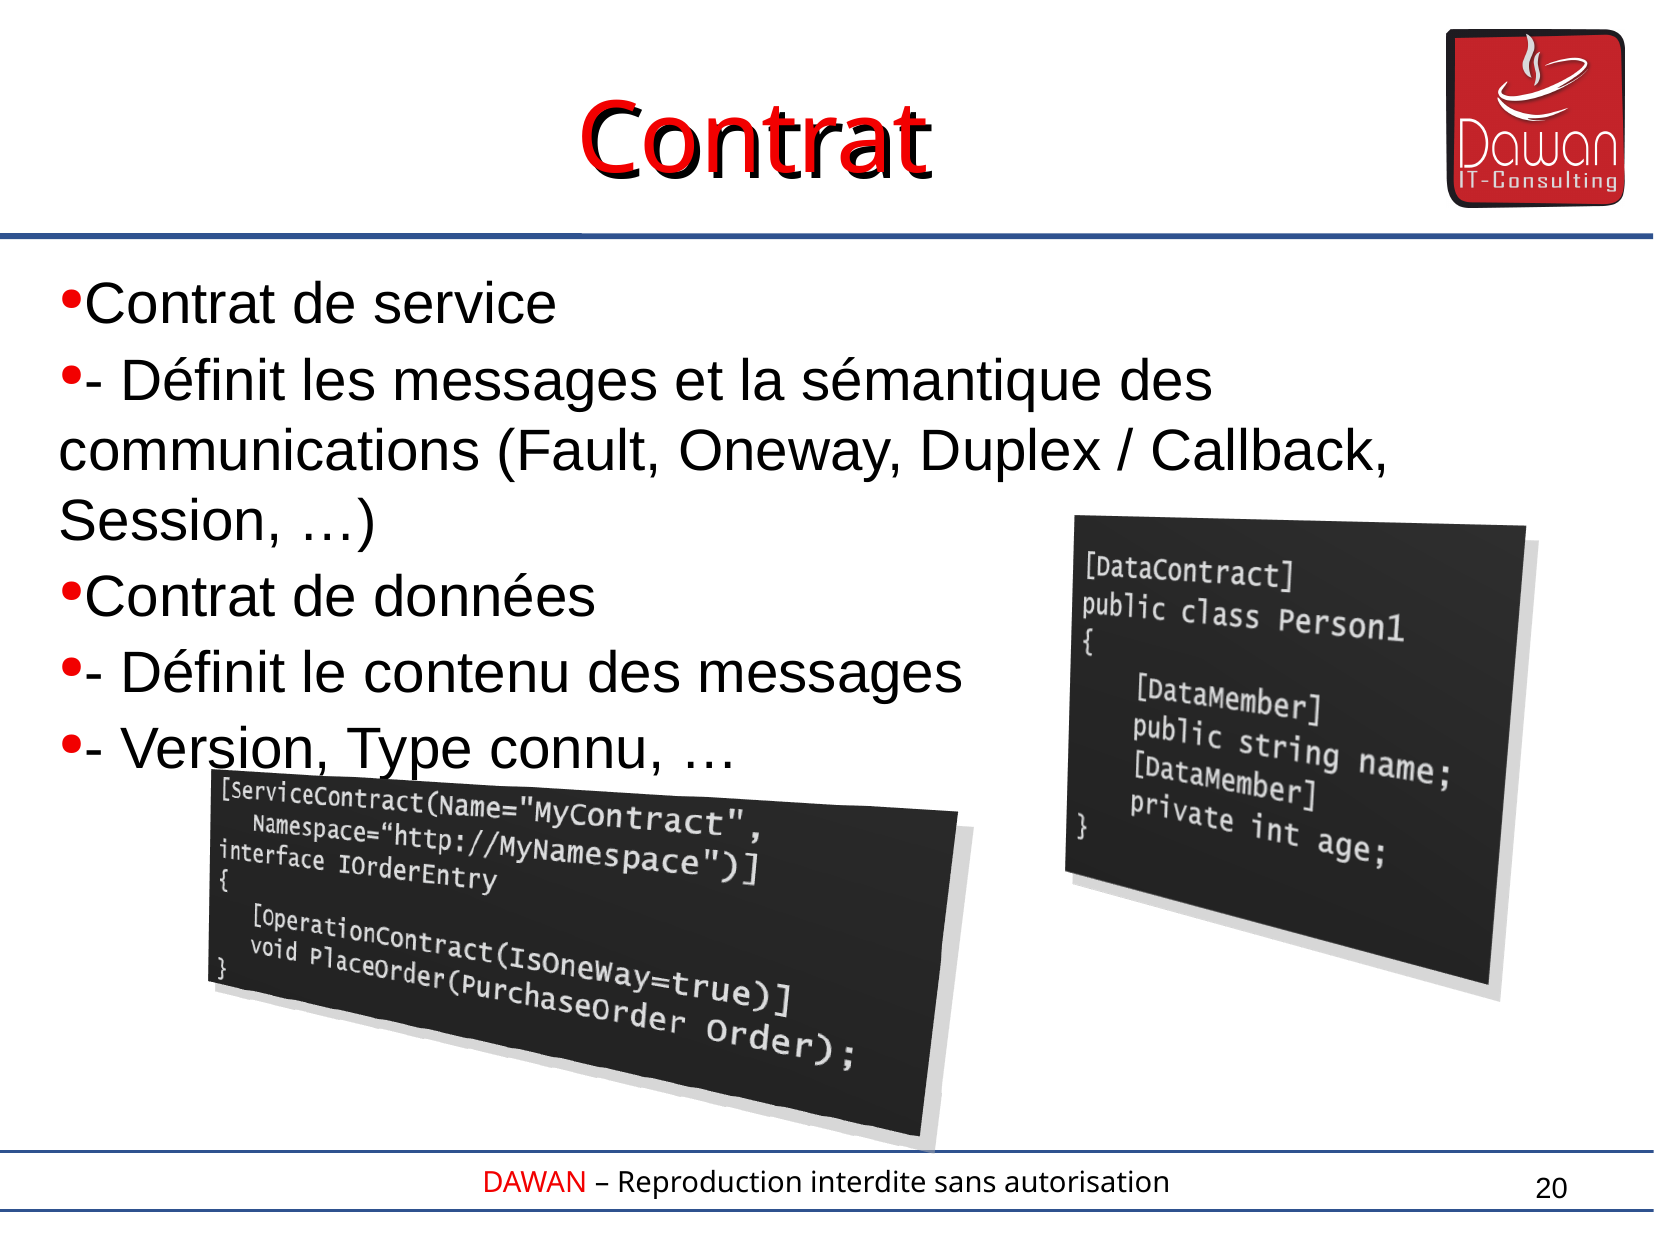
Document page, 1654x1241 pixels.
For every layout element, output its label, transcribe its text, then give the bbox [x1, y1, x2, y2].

text_box [1535, 1169, 1595, 1234]
title Contrat [59, 29, 1447, 237]
list Contrat de service - Définit les messages et la sémantique des communications (Fault, Oneway, Duplex / Callback, Session, …) Contrat de données - Définit le contenu des messages - Version, Type connu, … [59, 265, 1595, 1109]
picture [1062, 512, 1541, 1004]
picture [206, 767, 975, 1155]
